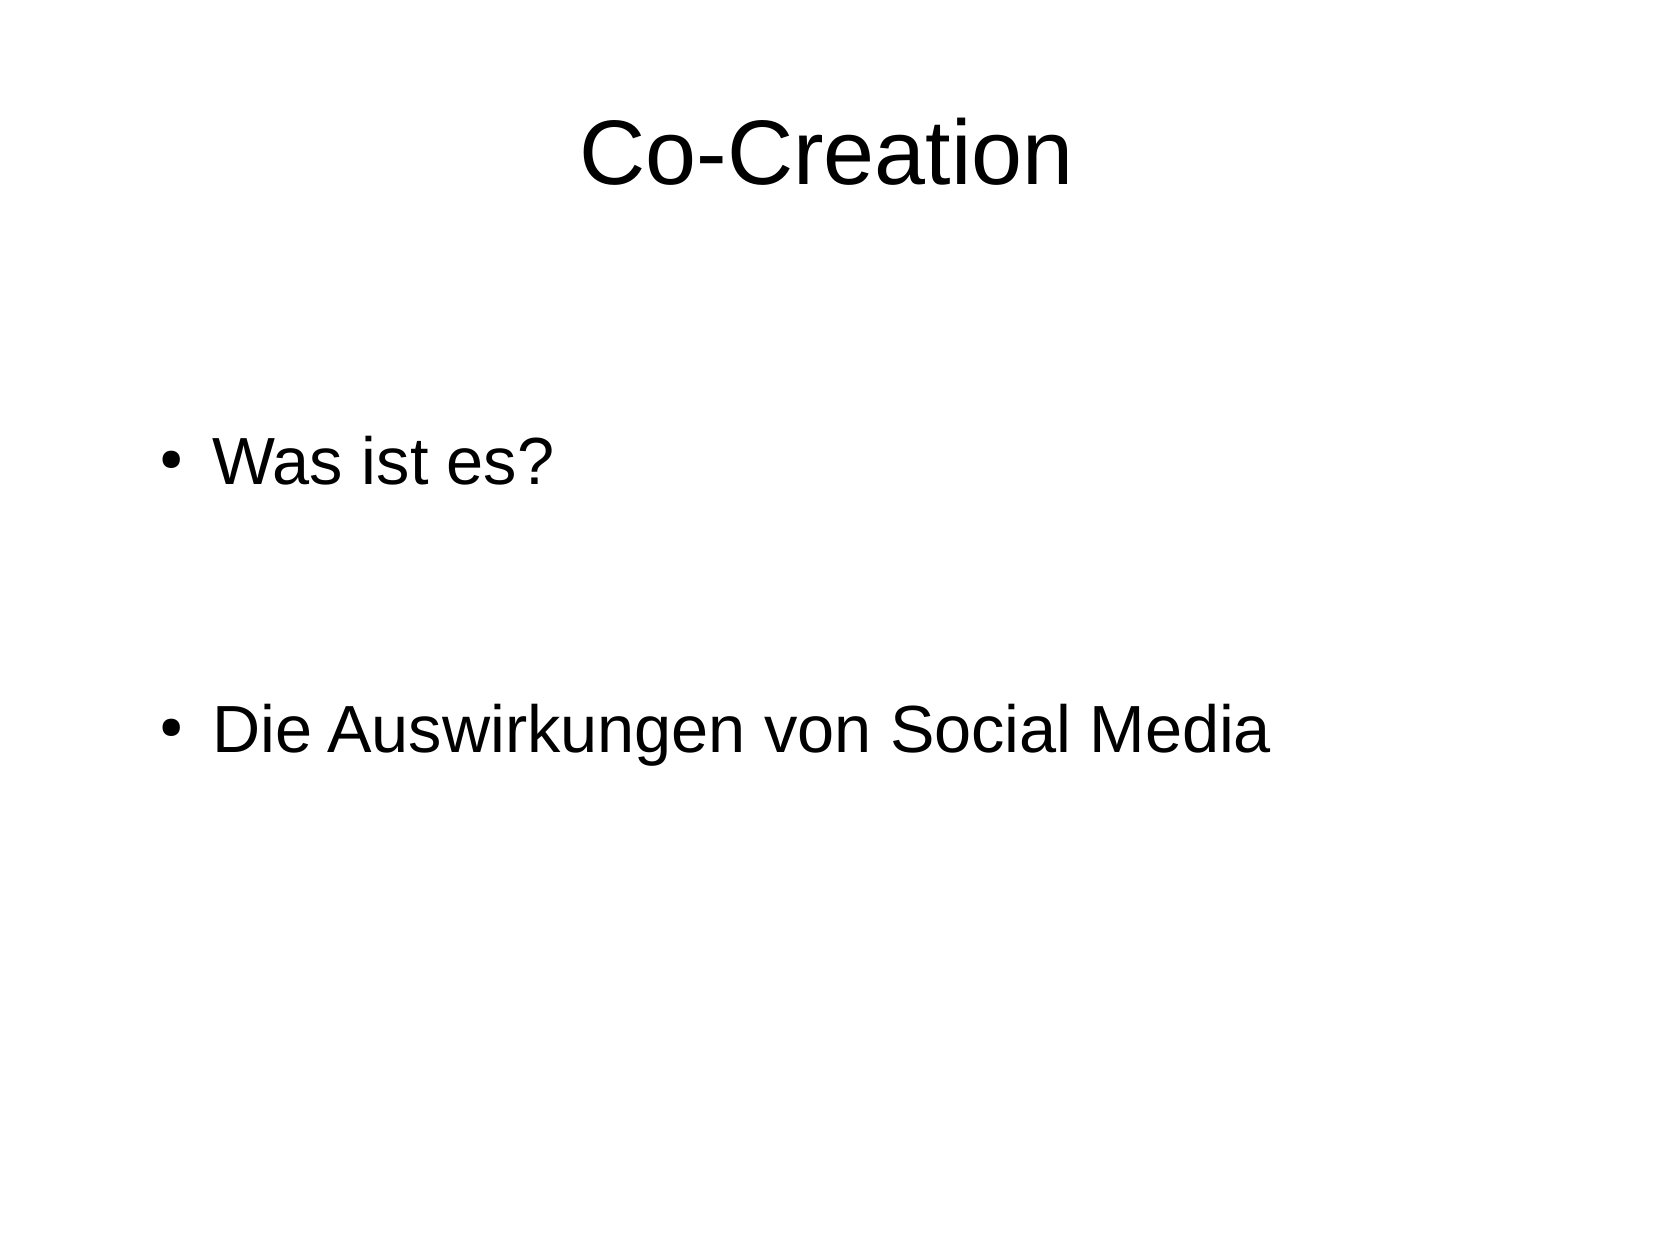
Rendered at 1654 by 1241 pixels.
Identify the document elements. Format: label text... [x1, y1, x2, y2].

list Was ist es? Die Auswirkungen von Social Media [82, 290, 1571, 1109]
title Co-Creation [82, 49, 1571, 257]
